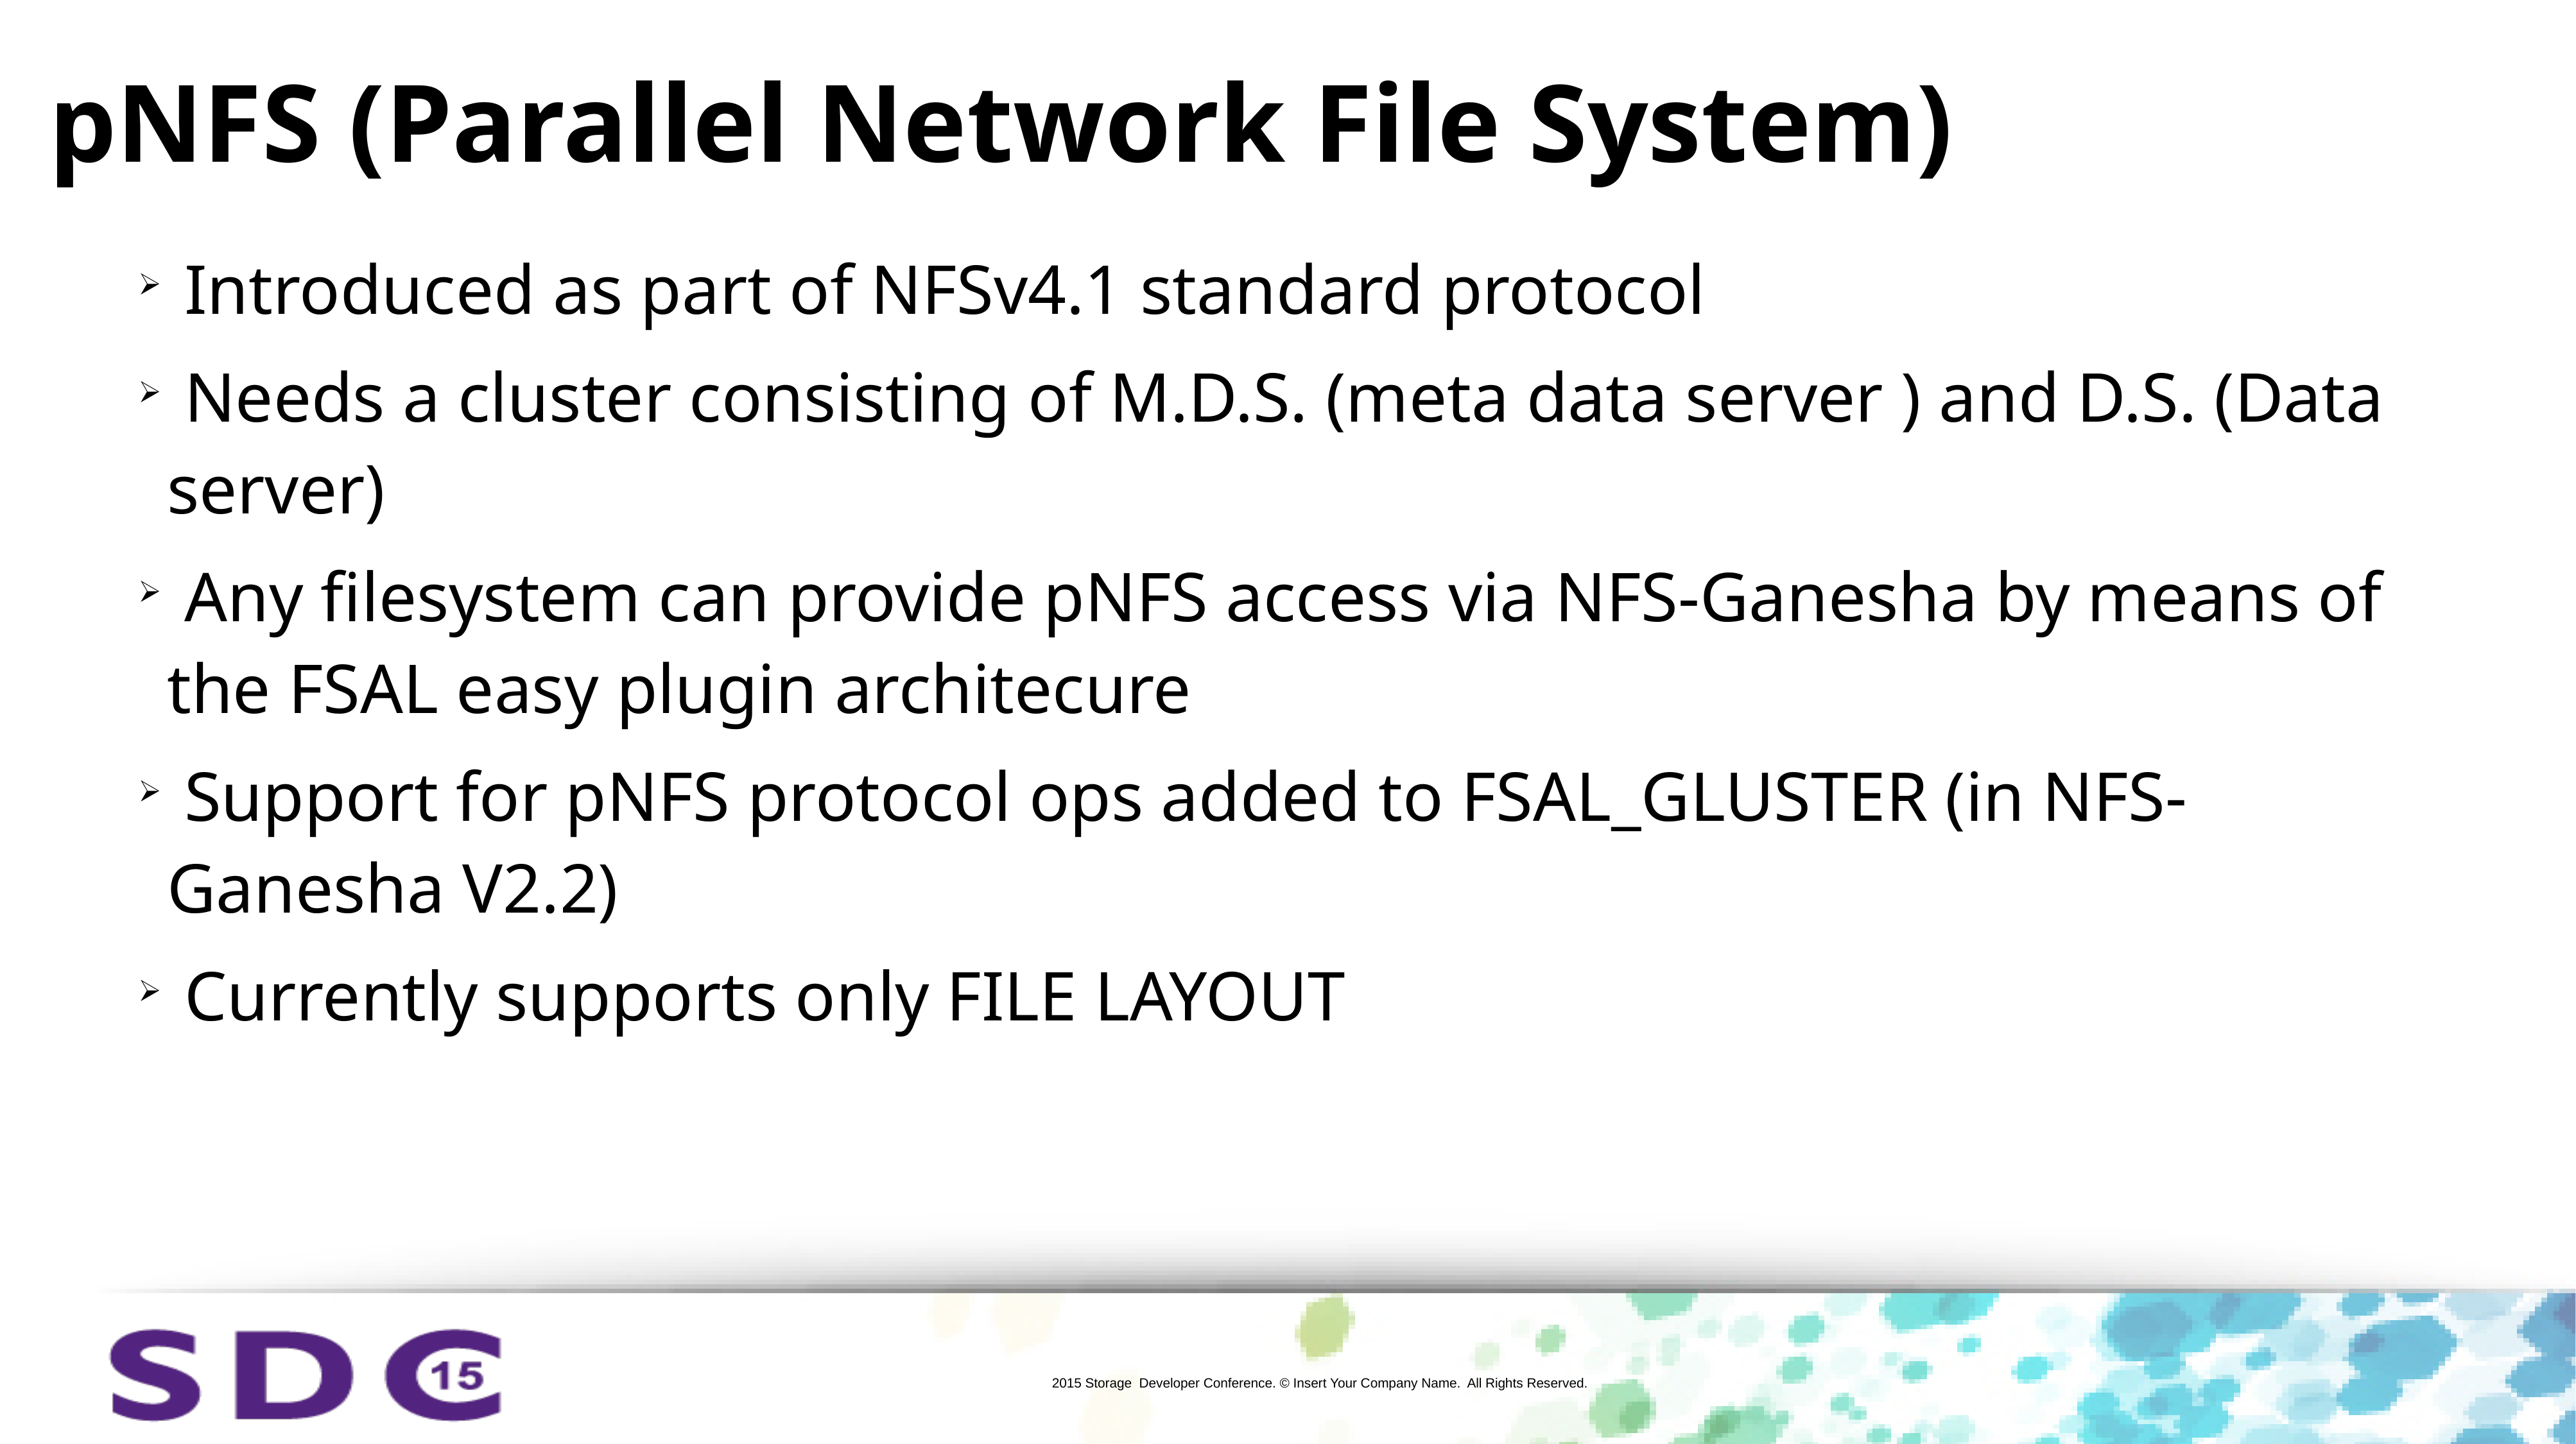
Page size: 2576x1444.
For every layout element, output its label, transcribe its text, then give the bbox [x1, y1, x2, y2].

list Introduced as part of NFSv4.1 standard protocol Needs a cluster consisting of M.D.S. (meta data server ) and D.S. (Data server) Any filesystem can provide pNFS access via NFS-Ganesha by means of the FSAL easy plugin architecure Support for pNFS protocol ops added to FSAL_GLUSTER (in NFS-Ganesha V2.2) Currently supports only FILE LAYOUT [128, 242, 2447, 1045]
title pNFS (Parallel Network File System) [42, 0, 2361, 241]
picture [0, 994, 2576, 1444]
